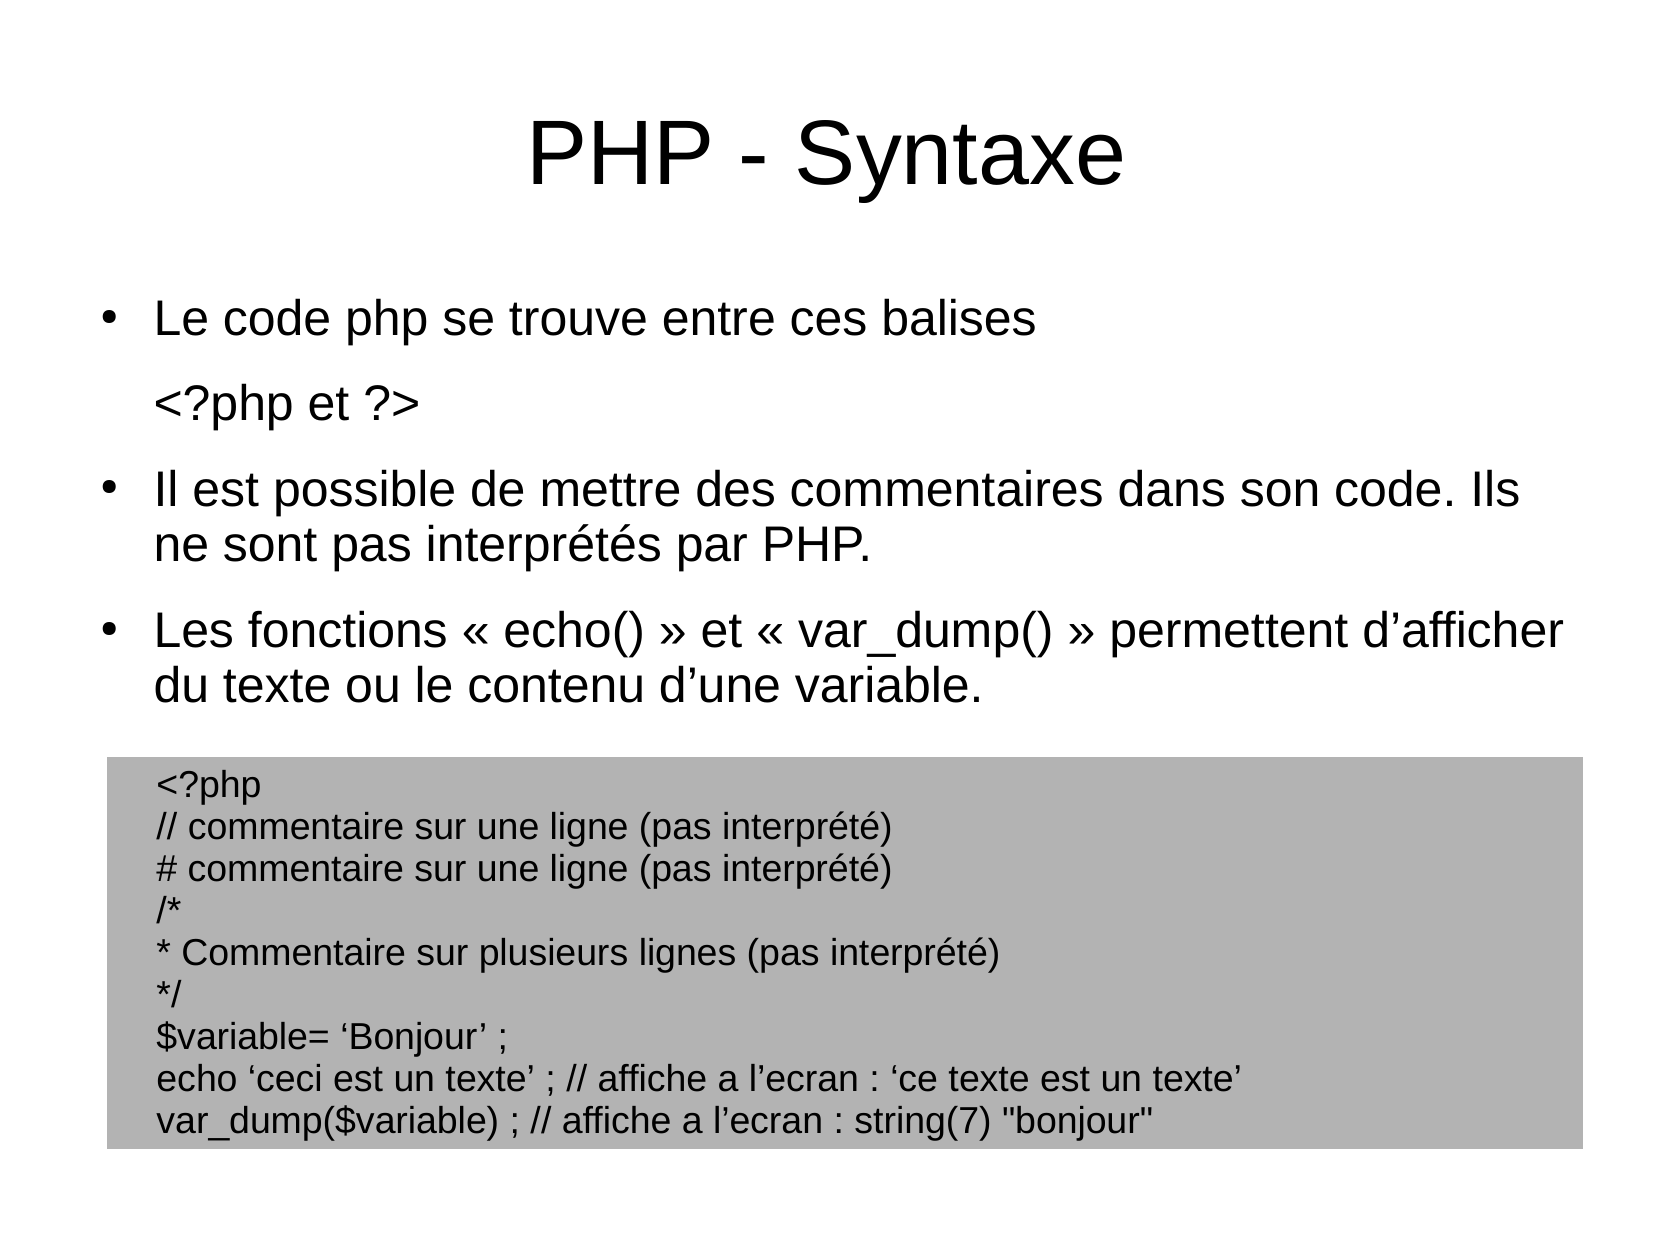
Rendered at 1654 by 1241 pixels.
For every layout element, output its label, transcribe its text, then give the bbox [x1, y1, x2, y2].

table_header <?php // commentaire sur une ligne (pas interprété) # commentaire sur une ligne (pas interprété) /* * Commentaire sur plusieurs lignes (pas interprété) */ $variable= ‘Bonjour’ ; echo ‘ceci est un texte’ ; // affiche a l’ecran : ‘ce texte est un texte’ var_dump($variable) ; // affiche a l’ecran : string(7) "bonjour" [107, 757, 1583, 1149]
list Le code php se trouve entre ces balises <?php et ?> Il est possible de mettre des commentaires dans son code. Ils ne sont pas interprétés par PHP. Les fonctions « echo() » et « var_dump() » permettent d’afficher du texte ou le contenu d’une variable. [82, 290, 1571, 1010]
title PHP - Syntaxe [82, 49, 1571, 257]
